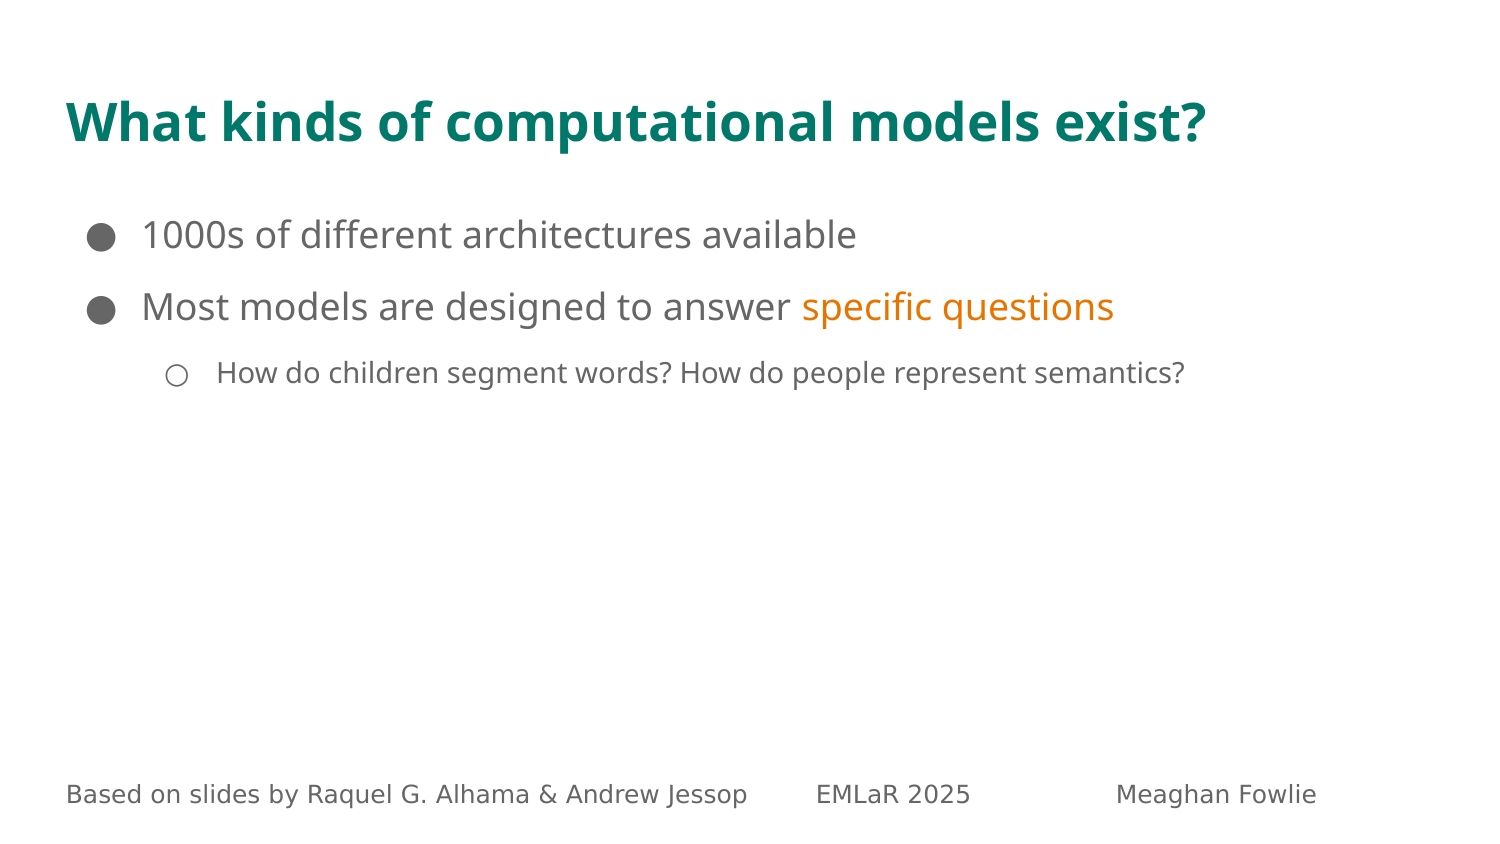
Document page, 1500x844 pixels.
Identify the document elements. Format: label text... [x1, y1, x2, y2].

title What kinds of computational models exist? [51, 72, 1449, 167]
list 1000s of different architectures available Most models are designed to answer specific questions How do children segment words? How do people represent semantics? [51, 189, 1449, 750]
